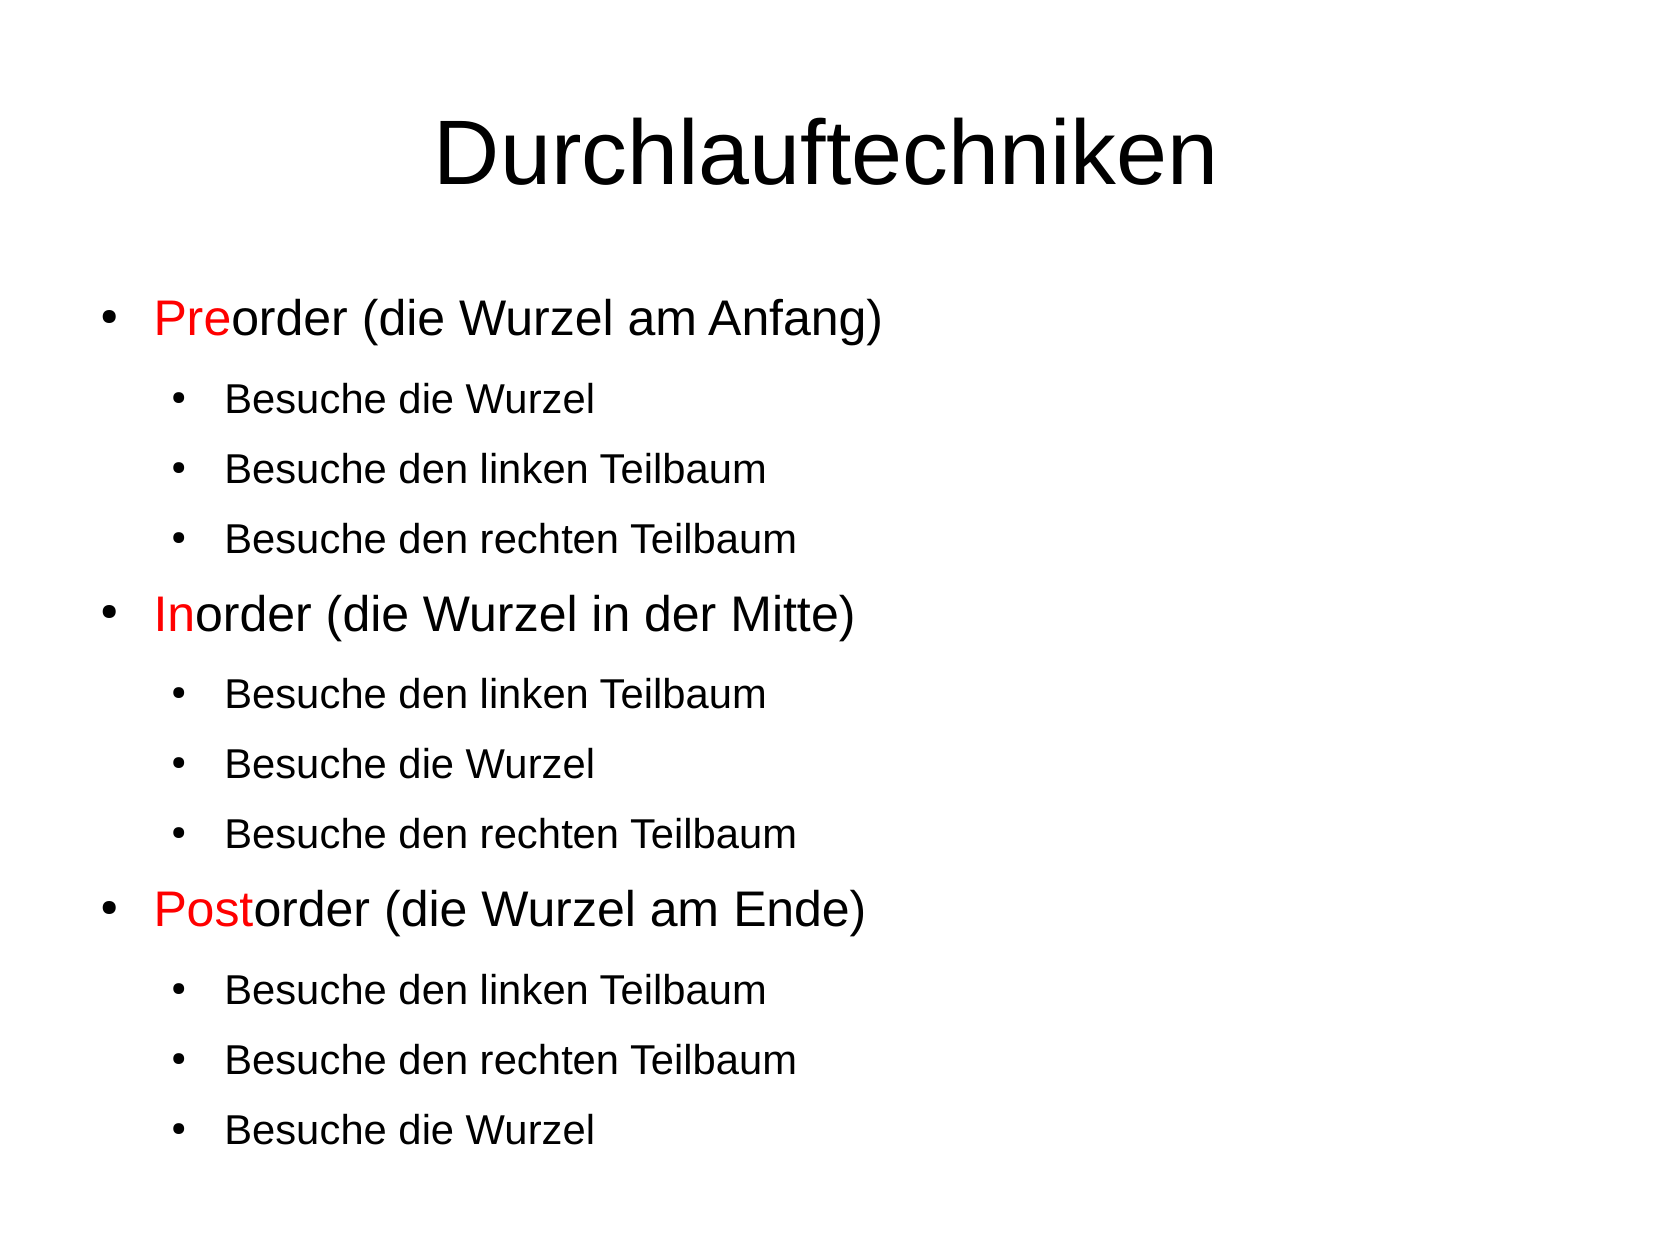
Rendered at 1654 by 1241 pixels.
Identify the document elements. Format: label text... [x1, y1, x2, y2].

list Preorder (die Wurzel am Anfang) Besuche die Wurzel Besuche den linken Teilbaum Besuche den rechten Teilbaum Inorder (die Wurzel in der Mitte) Besuche den linken Teilbaum Besuche die Wurzel Besuche den rechten Teilbaum Postorder (die Wurzel am Ende) Besuche den linken Teilbaum Besuche den rechten Teilbaum Besuche die Wurzel [82, 290, 1571, 1157]
title Durchlauftechniken [82, 49, 1571, 257]
